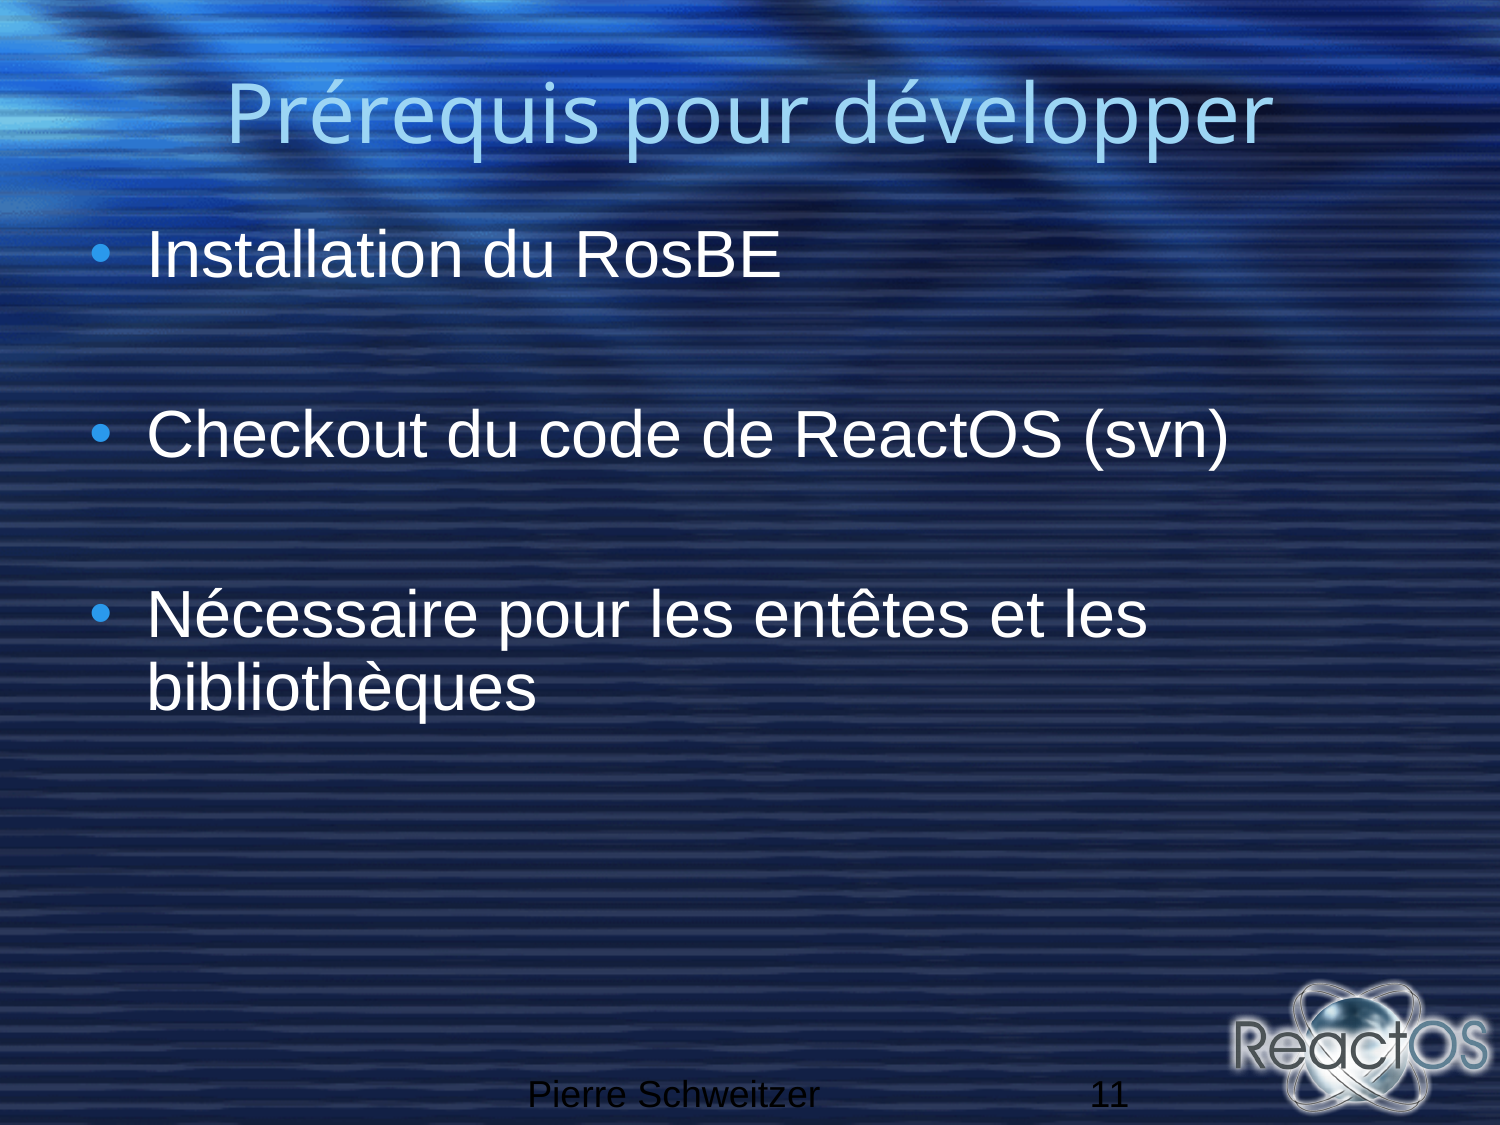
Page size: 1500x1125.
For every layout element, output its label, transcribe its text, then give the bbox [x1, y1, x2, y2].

list Installation du RosBE Checkout du code de ReactOS (svn) Nécessaire pour les entêtes et les bibliothèques [75, 212, 1426, 1005]
picture [0, 0, 1500, 1125]
title Prérequis pour développer [75, 45, 1426, 176]
